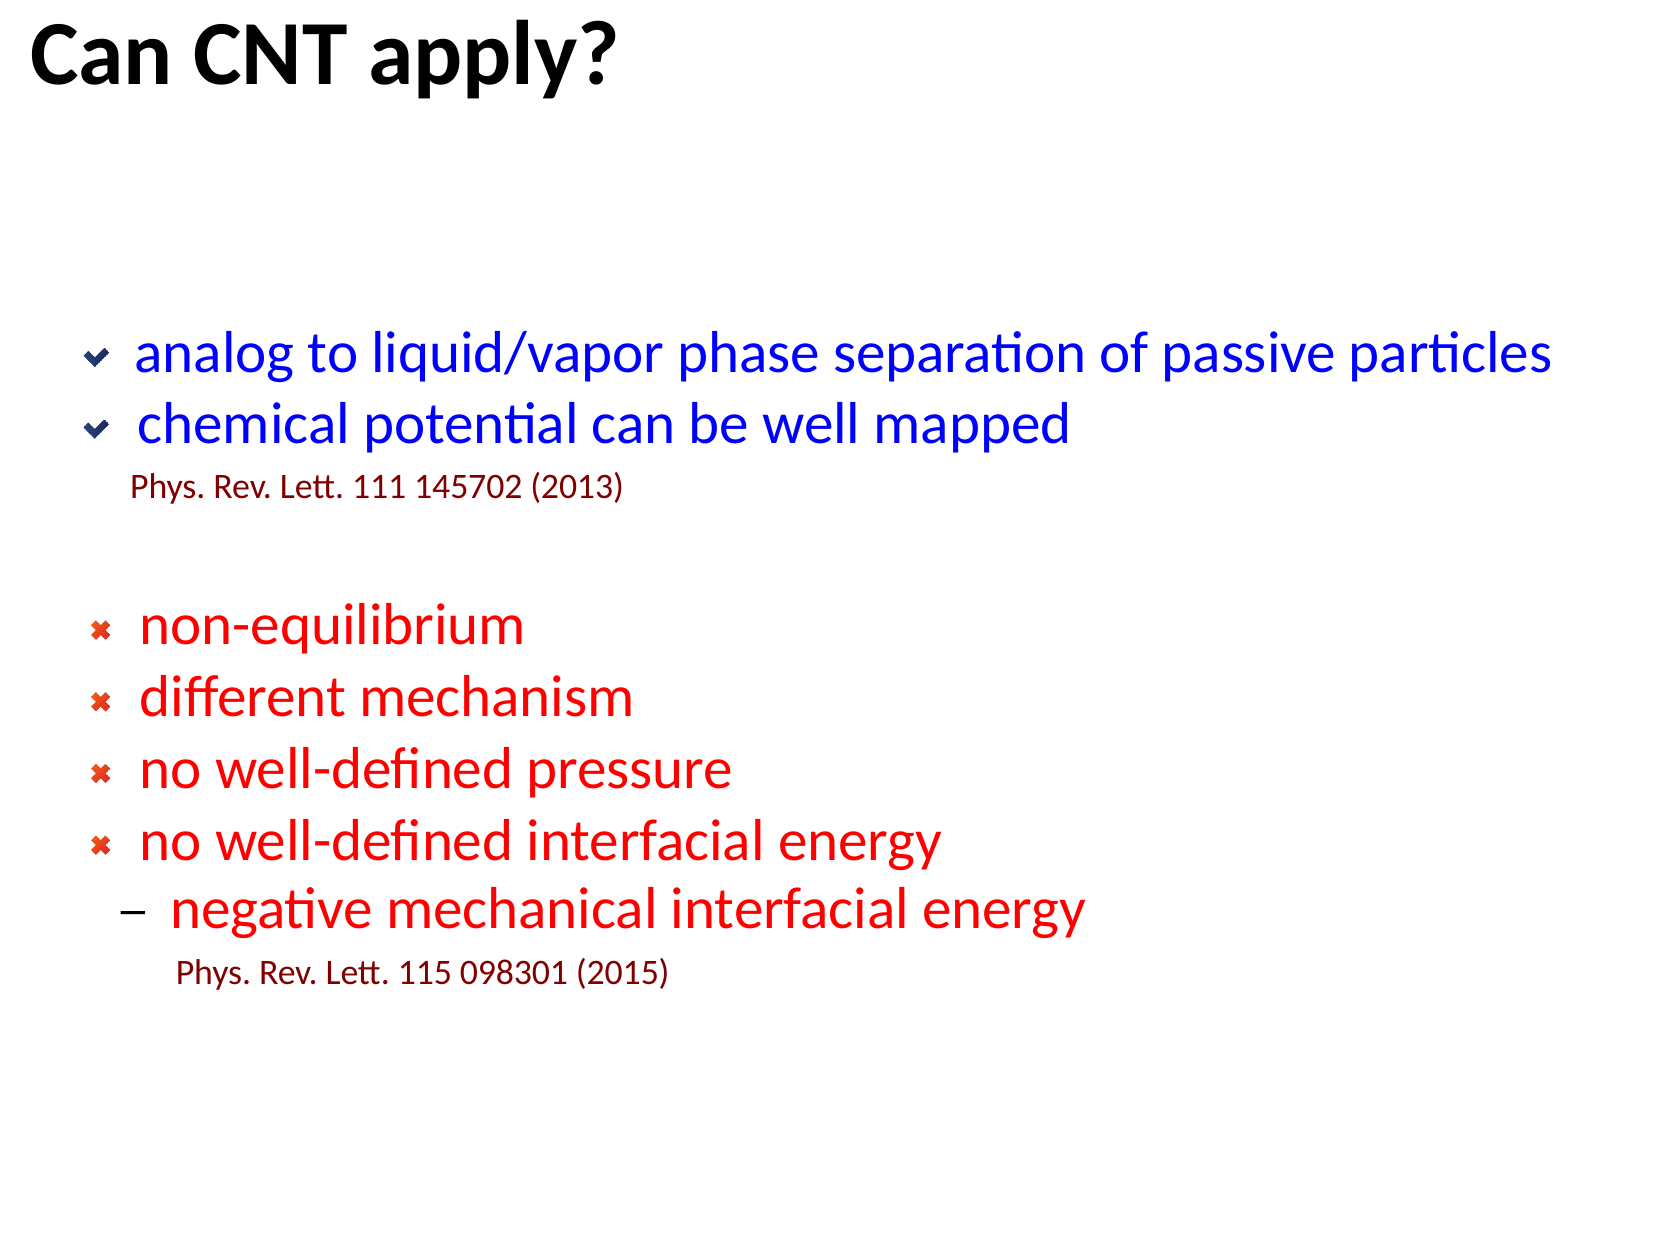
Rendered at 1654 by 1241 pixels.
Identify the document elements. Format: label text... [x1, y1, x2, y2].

title Can CNT apply? [30, 4, 1624, 121]
list analog to liquid/vapor phase separation of passive particles chemical potential can be well mapped Phys. Rev. Lett. 111 145702 (2013) non-equilibrium different mechanism no well-defined pressure no well-defined interfacial energy negative mechanical interfacial energy Phys. Rev. Lett. 115 098301 (2015) [82, 290, 1571, 1010]
